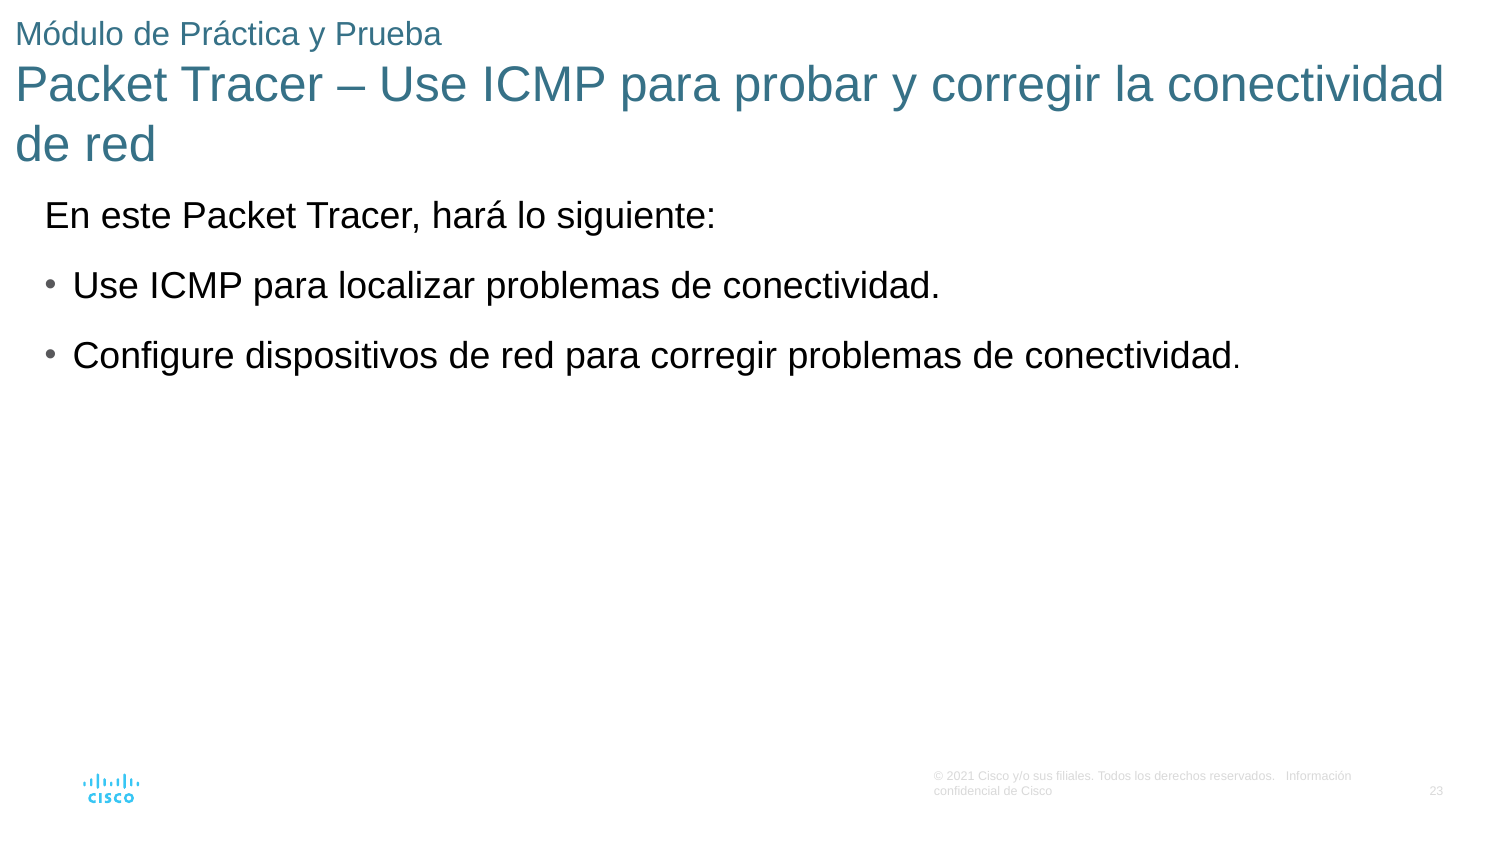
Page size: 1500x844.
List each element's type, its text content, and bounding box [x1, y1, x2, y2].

list En este Packet Tracer, hará lo siguiente: Use ICMP para localizar problemas de conectividad. Configure dispositivos de red para corregir problemas de conectividad. [29, 183, 1449, 748]
title Módulo de Práctica y Prueba Packet Tracer – Use ICMP para probar y corregir la conectividad de red [0, 0, 1500, 184]
